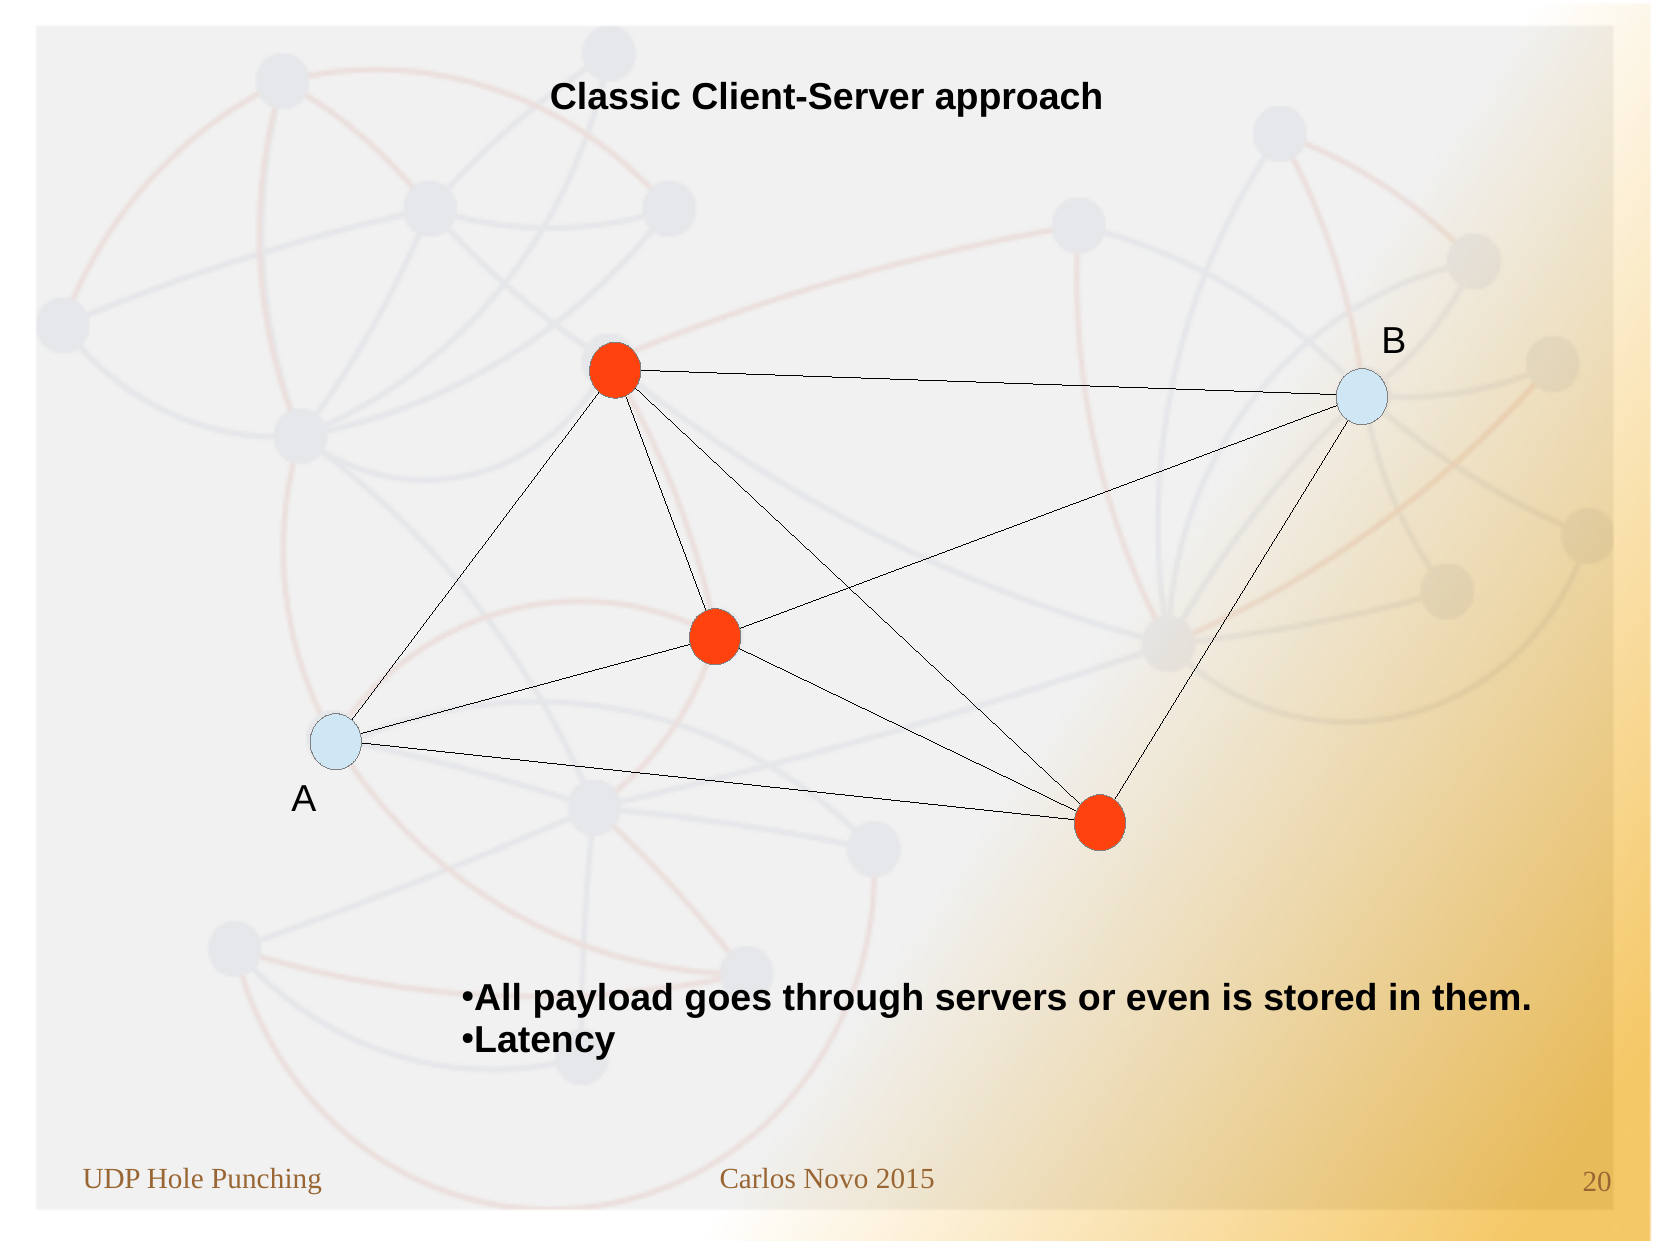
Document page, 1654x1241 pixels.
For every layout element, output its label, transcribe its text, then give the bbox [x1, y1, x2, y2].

text_box [1336, 368, 1388, 425]
text_box Classic Client-Server approach [224, 52, 1429, 142]
text_box [689, 608, 741, 665]
text_box B [1366, 311, 1422, 369]
picture [0, 0, 1654, 1241]
text_box A [276, 769, 332, 827]
text_box [1074, 794, 1126, 851]
text_box [589, 342, 641, 399]
text_box [310, 713, 362, 770]
text_box All payload goes through servers or even is stored in them. Latency [460, 973, 1560, 1063]
